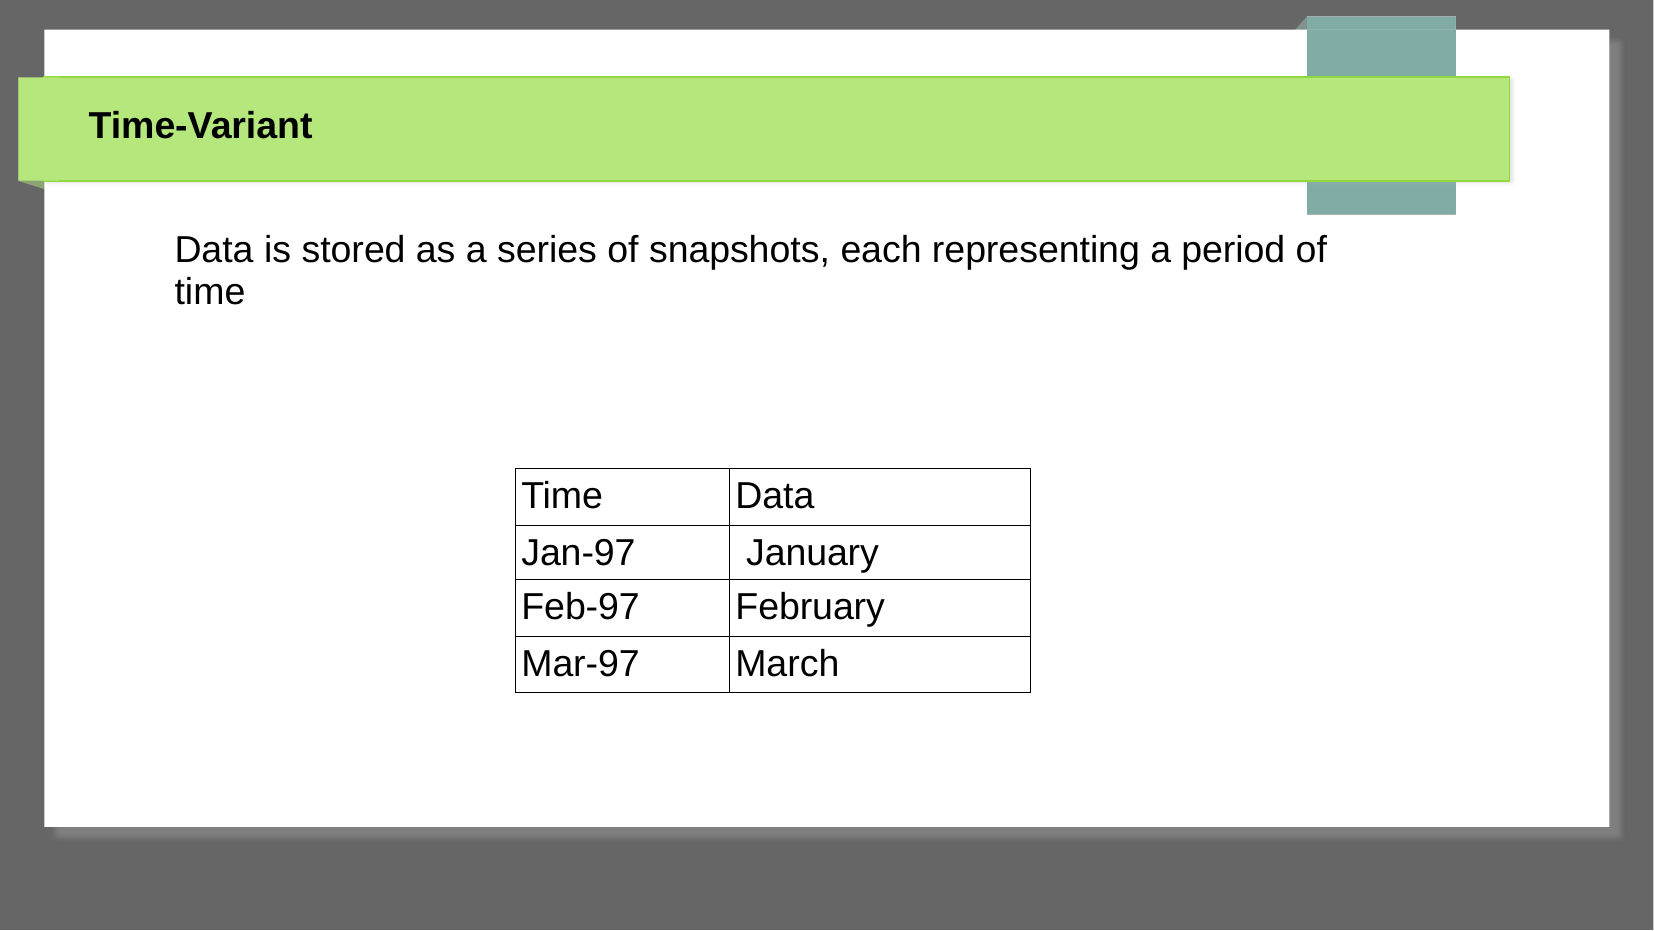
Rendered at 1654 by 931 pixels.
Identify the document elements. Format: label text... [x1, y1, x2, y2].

title Time-Variant [88, 73, 1506, 178]
table_cell Feb-97 [516, 580, 729, 636]
text_box Data is stored as a series of snapshots, each representing a period of time [160, 221, 1406, 396]
table_cell March [730, 637, 1030, 692]
table_cell January [730, 526, 1030, 579]
table_cell February [730, 580, 1030, 636]
table_header Time [516, 469, 729, 525]
table_header Data [730, 469, 1030, 525]
table_cell Mar-97 [516, 637, 729, 692]
table_cell Jan-97 [516, 526, 729, 579]
